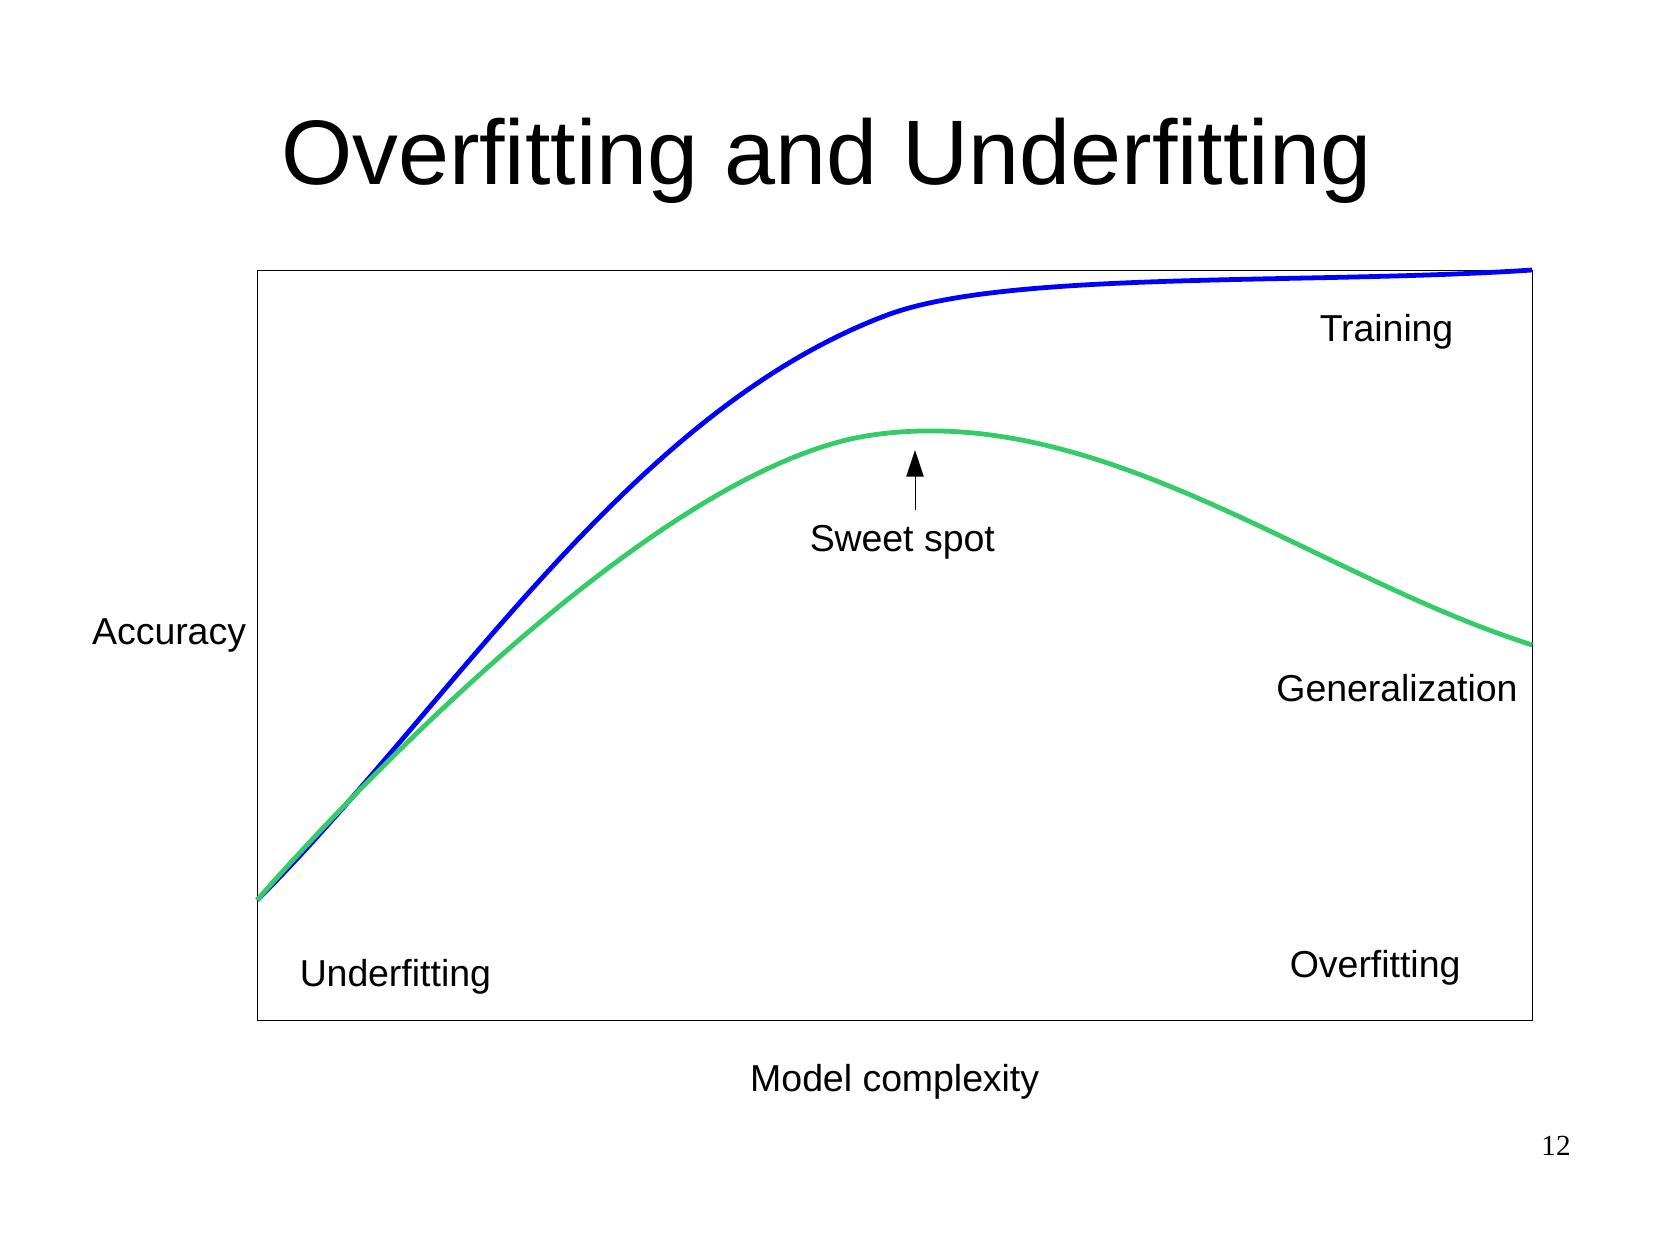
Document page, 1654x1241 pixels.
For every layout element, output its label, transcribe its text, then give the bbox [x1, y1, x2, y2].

text_box Generalization [1261, 660, 1533, 717]
text_box Overfitting [1275, 935, 1501, 1011]
text_box Model complexity [647, 1050, 1143, 1107]
text_box Sweet spot [795, 510, 1066, 567]
text_box Training [1305, 300, 1516, 357]
text_box Accuracy [77, 603, 393, 661]
text_box Underfitting [285, 945, 506, 1002]
title Overfitting and Underfitting [82, 49, 1571, 257]
